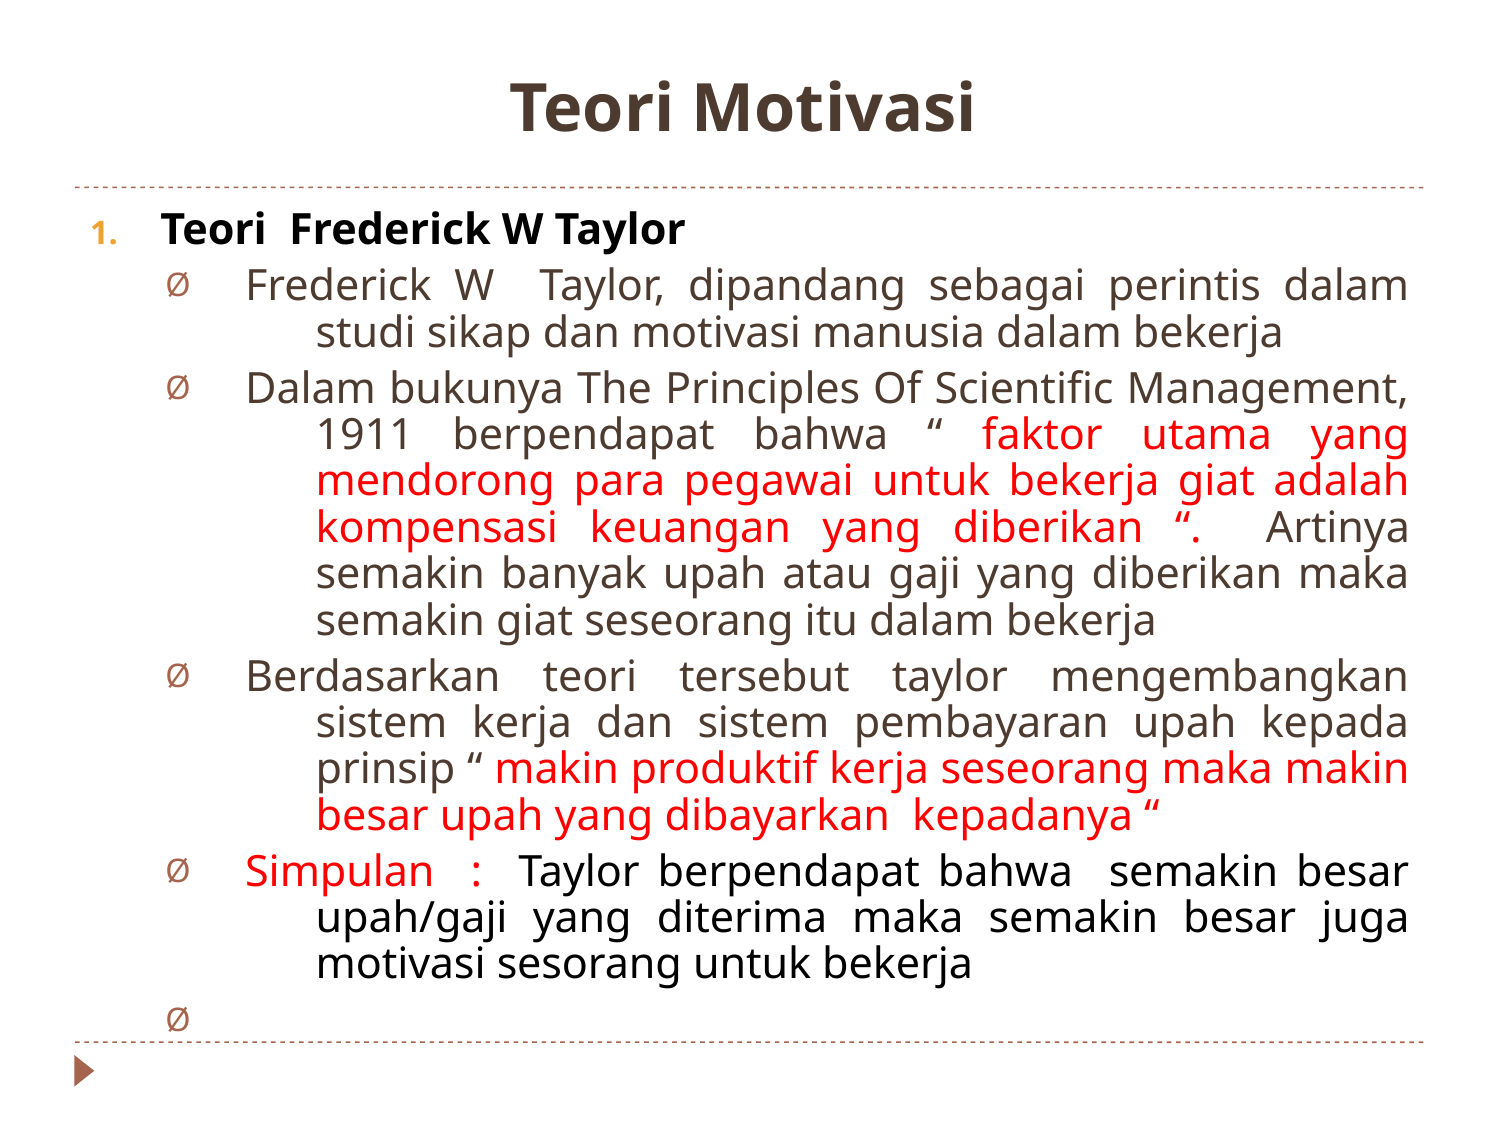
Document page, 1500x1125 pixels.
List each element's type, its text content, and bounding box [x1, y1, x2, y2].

list Teori Frederick W Taylor Frederick W Taylor, dipandang sebagai perintis dalam studi sikap dan motivasi manusia dalam bekerja Dalam bukunya The Principles Of Scientific Management, 1911 berpendapat bahwa “ faktor utama yang mendorong para pegawai untuk bekerja giat adalah kompensasi keuangan yang diberikan “. Artinya semakin banyak upah atau gaji yang diberikan maka semakin giat seseorang itu dalam bekerja Berdasarkan teori tersebut taylor mengembangkan sistem kerja dan sistem pembayaran upah kepada prinsip “ makin produktif kerja seseorang maka makin besar upah yang dibayarkan kepadanya “ Simpulan : Taylor berpendapat bahwa semakin besar upah/gaji yang diterima maka semakin besar juga motivasi sesorang untuk bekerja [75, 200, 1426, 1035]
title Teori Motivasi [76, 54, 1427, 153]
